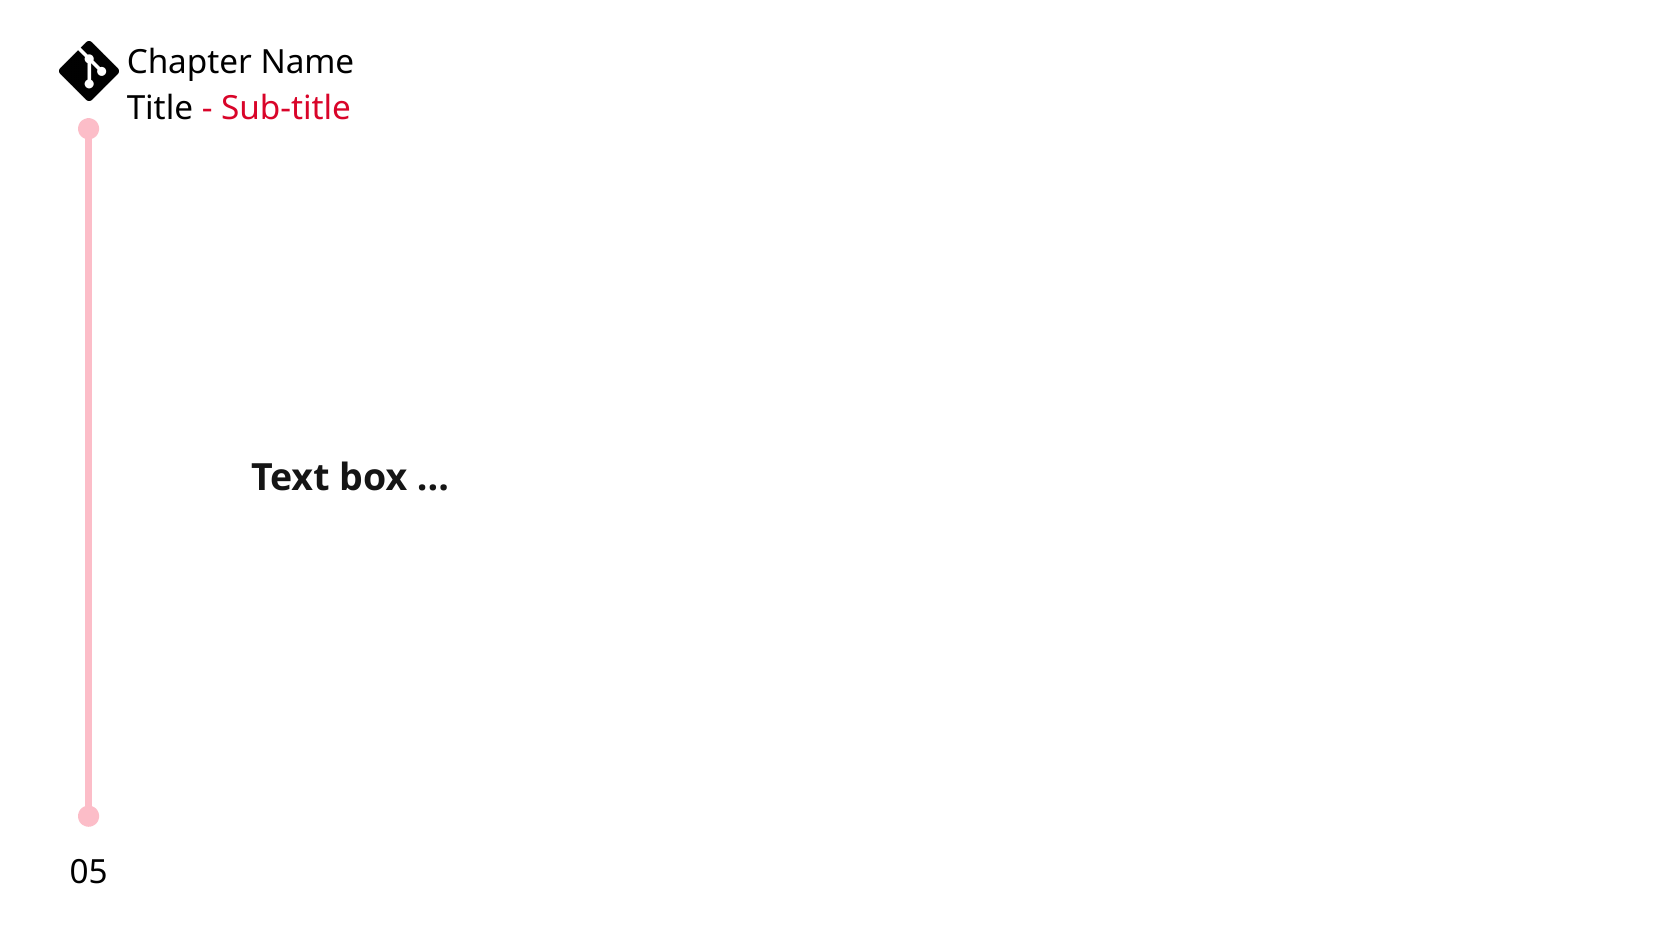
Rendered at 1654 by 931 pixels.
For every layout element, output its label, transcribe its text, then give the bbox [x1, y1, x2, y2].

text_box Chapter Name Title - Sub-title [112, 31, 1506, 113]
picture [59, 41, 119, 101]
text_box Text box ... [236, 236, 1418, 709]
text_box 05 [47, 840, 130, 889]
